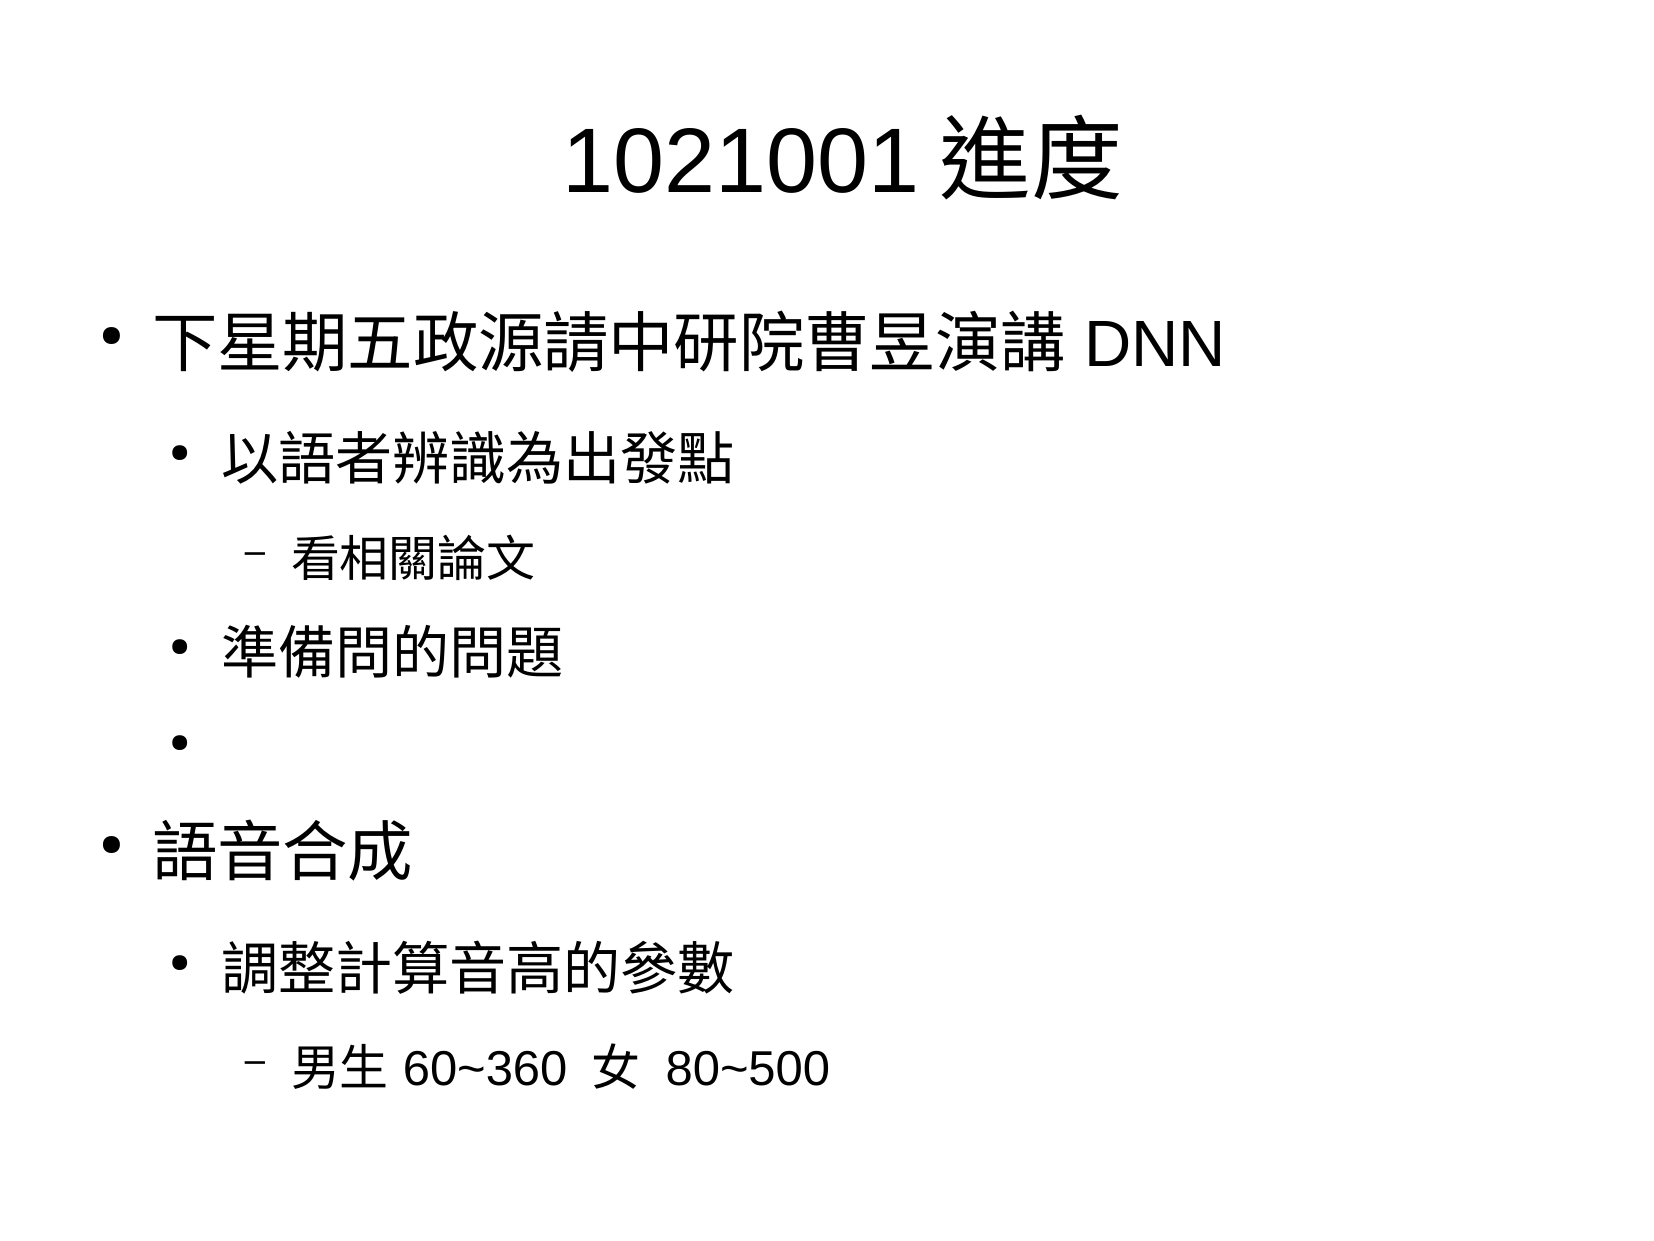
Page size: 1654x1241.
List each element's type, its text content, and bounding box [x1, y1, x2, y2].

title 1021001進度 [82, 49, 1571, 257]
list 下星期五政源請中研院曹昱演講DNN 以語者辨識為出發點 看相關論文 準備問的問題 語音合成 調整計算音高的參數 男生60~360 女 80~500 [82, 290, 1571, 1109]
